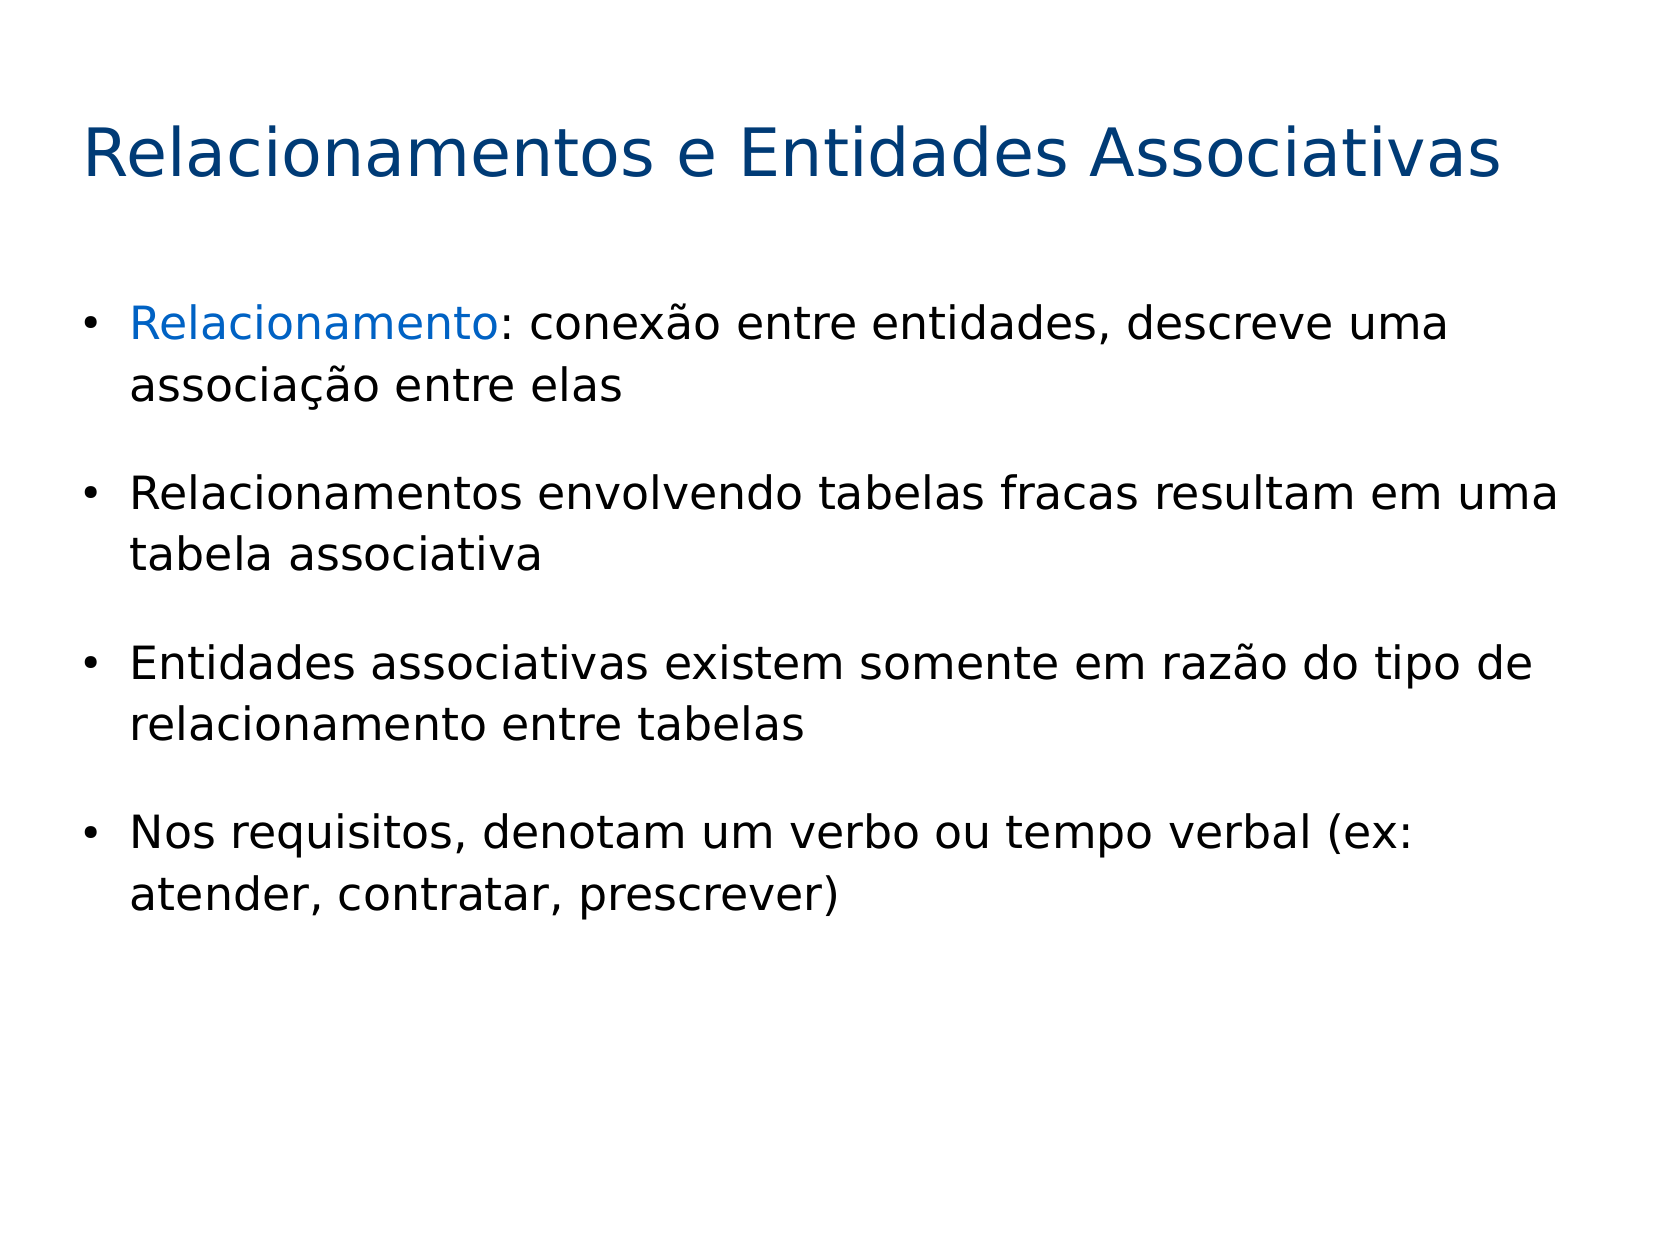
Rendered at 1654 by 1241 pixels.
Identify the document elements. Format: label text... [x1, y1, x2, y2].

title Relacionamentos e Entidades Associativas [82, 82, 1571, 224]
list Relacionamento: conexão entre entidades, descreve uma associação entre elas Relacionamentos envolvendo tabelas fracas resultam em uma tabela associativa Entidades associativas existem somente em razão do tipo de relacionamento entre tabelas Nos requisitos, denotam um verbo ou tempo verbal (ex: atender, contratar, prescrever) [82, 289, 1571, 1108]
